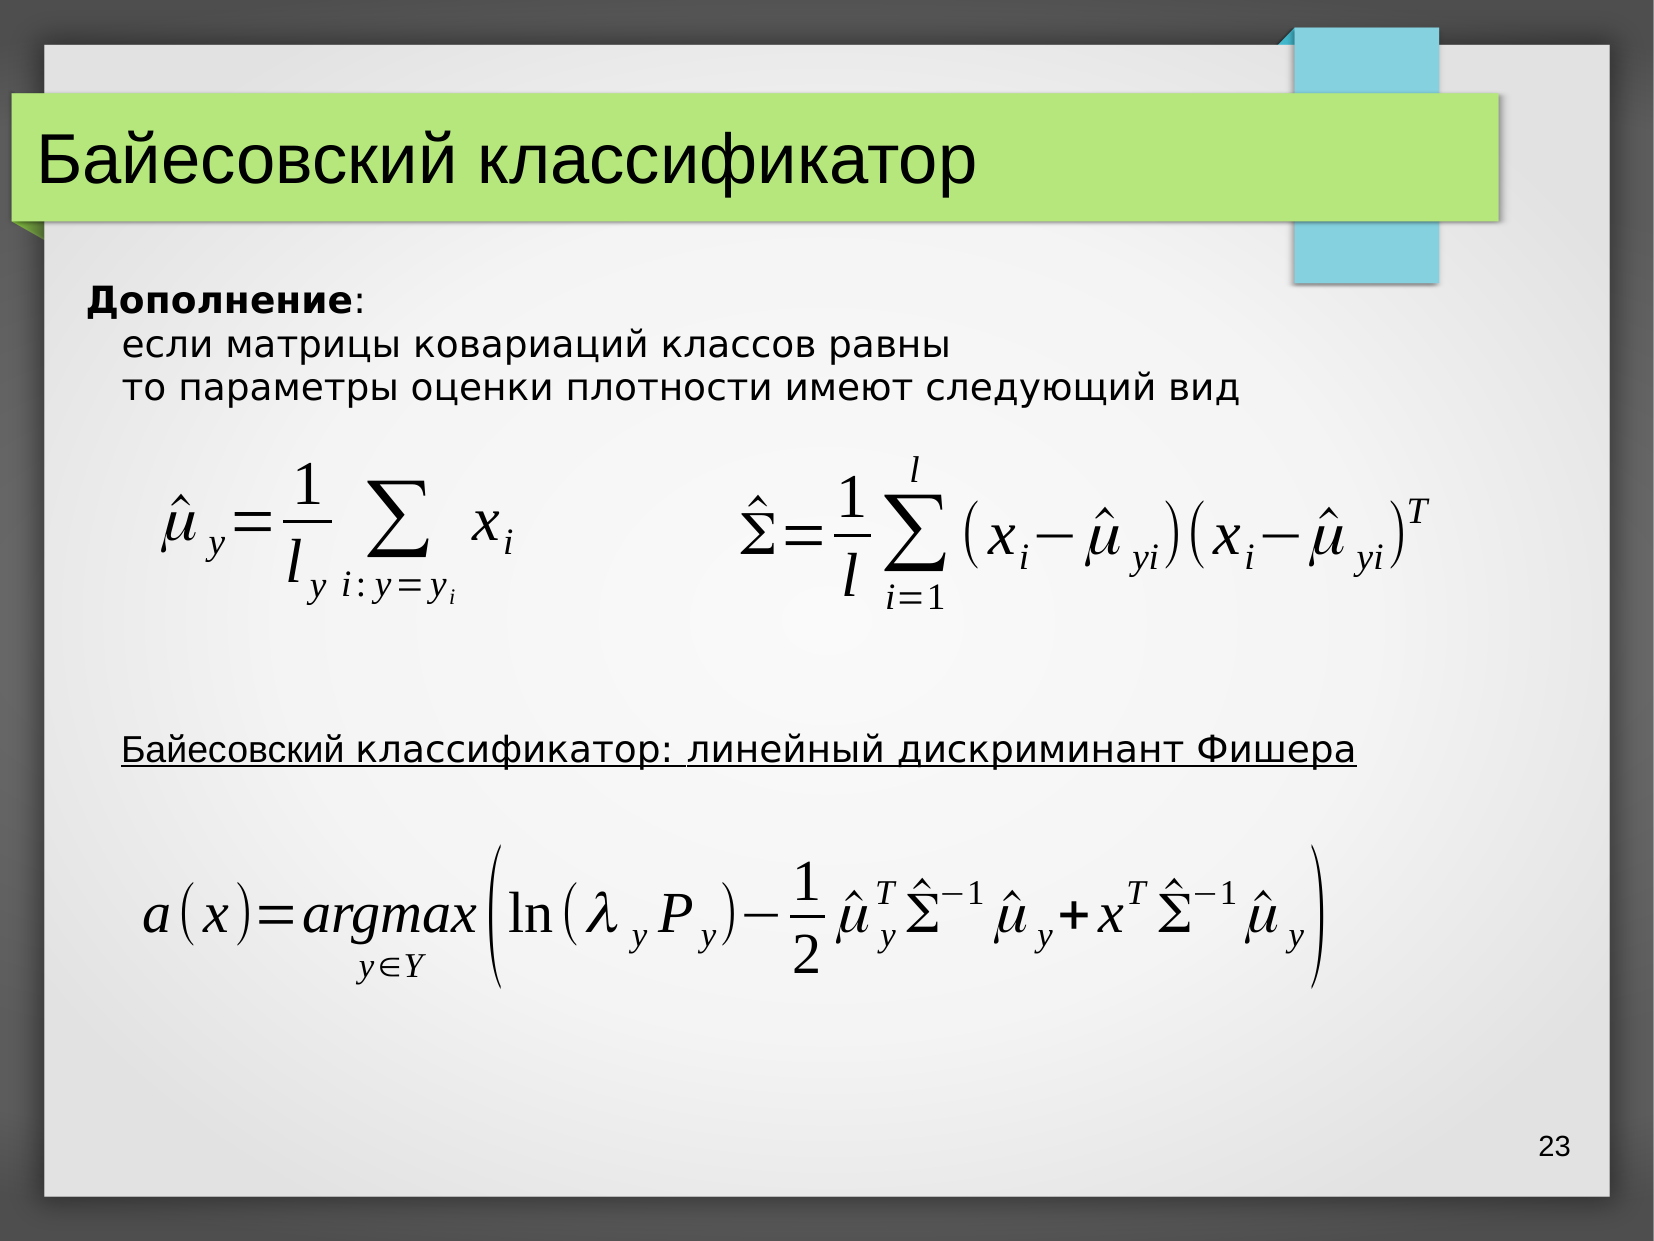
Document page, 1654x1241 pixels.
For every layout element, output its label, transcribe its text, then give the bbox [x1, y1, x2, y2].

chart [135, 840, 1335, 993]
chart [732, 448, 1438, 618]
picture [0, 0, 1654, 1241]
text_box Дополнение: если матрицы ковариаций классов равны то параметры оценки плотности имеют следующий вид [70, 271, 1548, 423]
title Байесовский классификатор [35, 118, 1489, 200]
text_box Байесовский классификатор: линейный дискриминант Фишера [106, 720, 1430, 823]
chart [153, 448, 520, 609]
